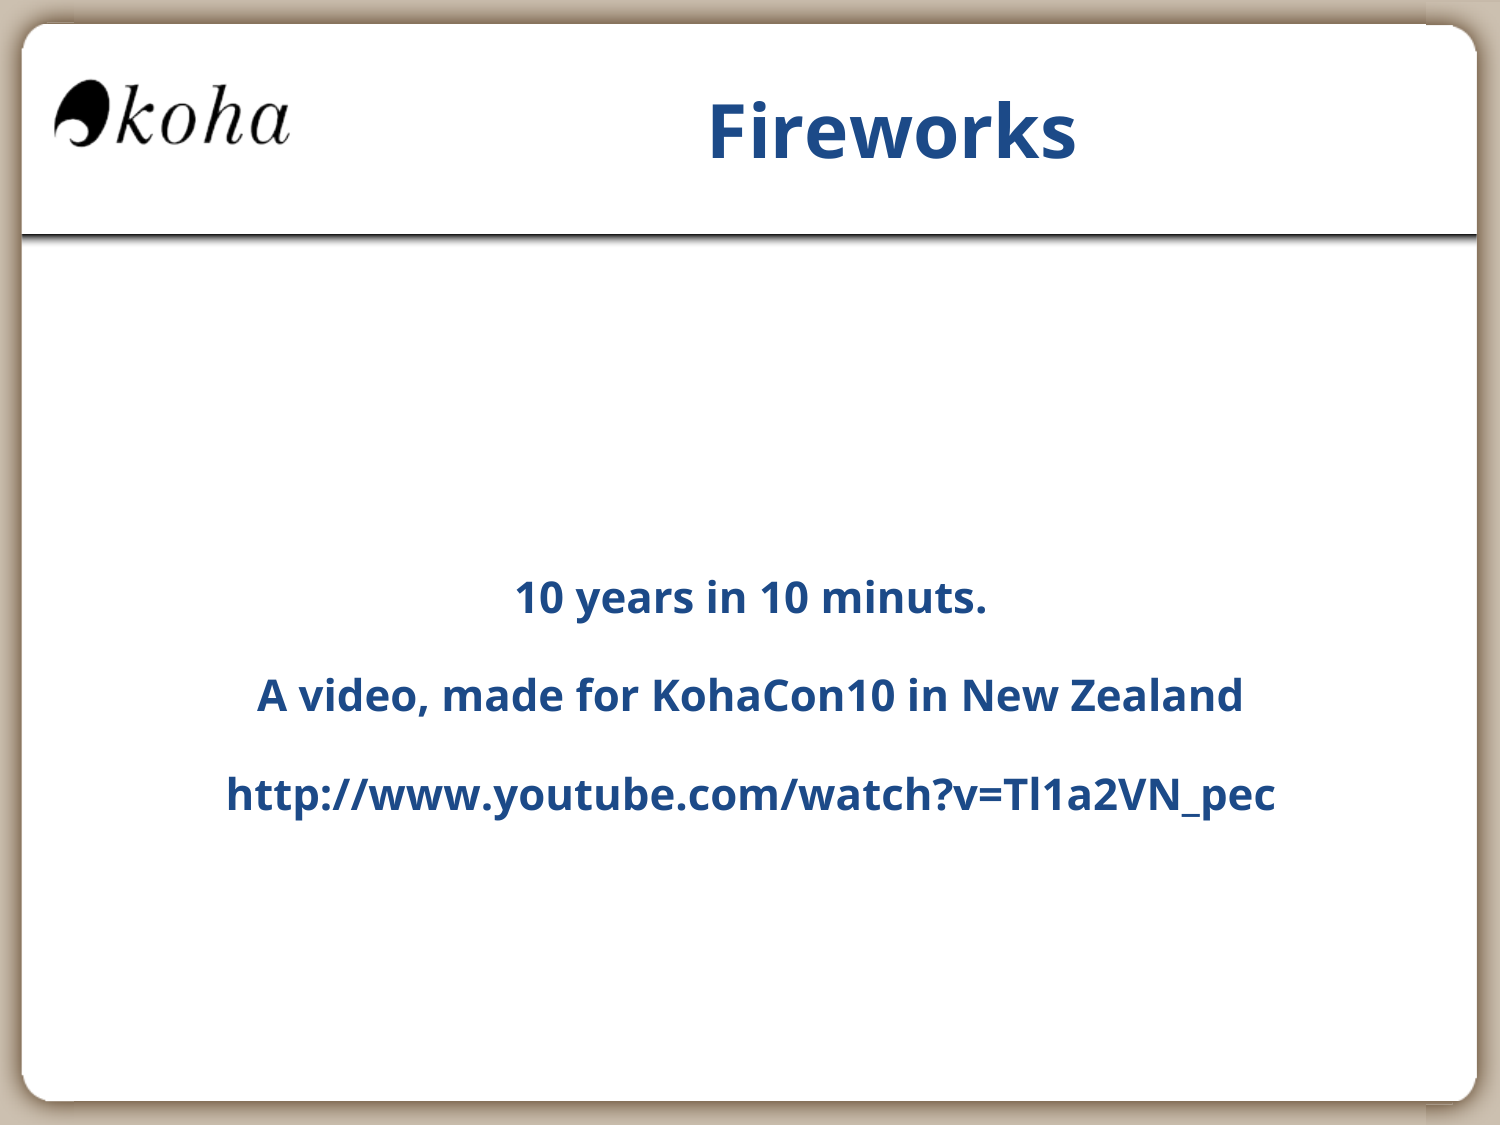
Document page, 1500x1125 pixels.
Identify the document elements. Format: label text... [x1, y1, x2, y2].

subtitle 10 years in 10 minuts. A video, made for KohaCon10 in New Zealand http://www.youtube.com/watch?v=Tl1a2VN_pec [118, 317, 1382, 1061]
picture [0, 0, 1500, 1125]
title Fireworks [315, 0, 1463, 260]
